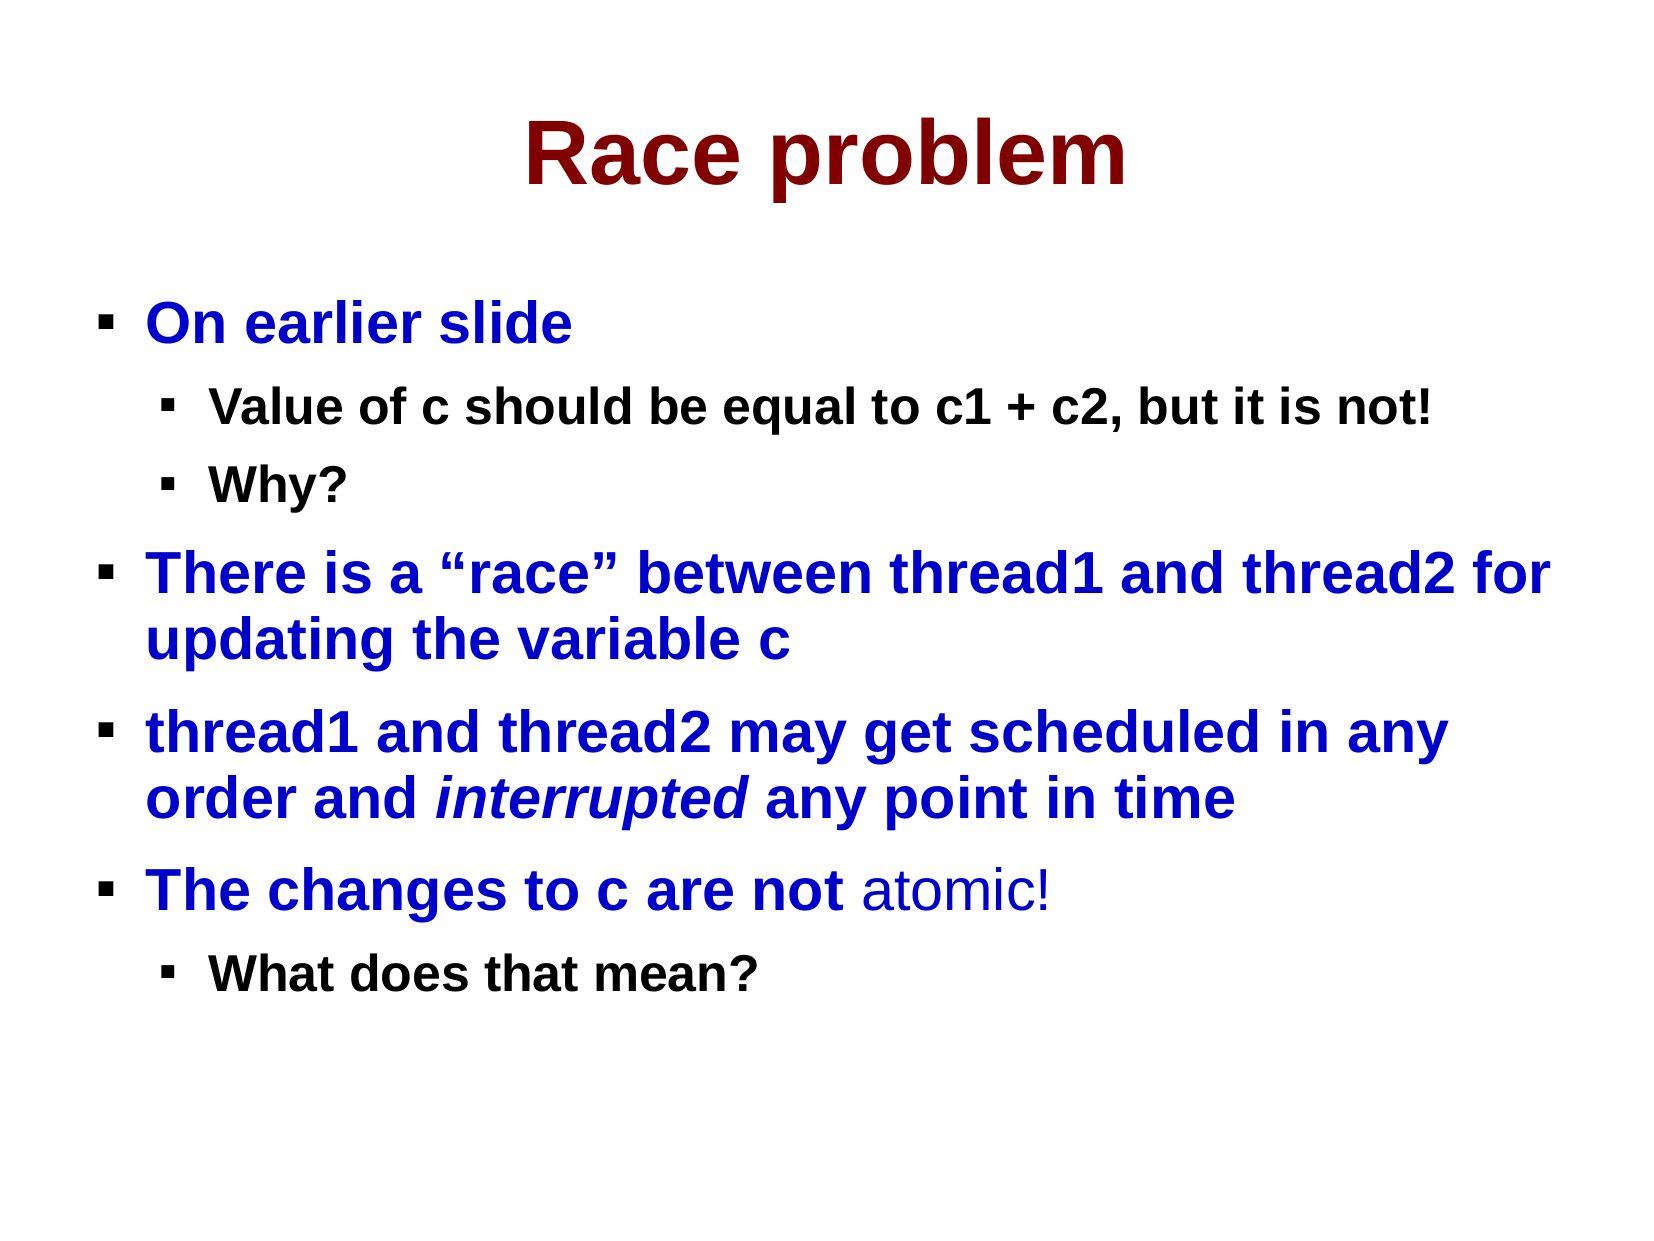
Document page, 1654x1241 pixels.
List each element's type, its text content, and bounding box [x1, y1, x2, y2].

title Race problem [82, 49, 1571, 257]
list On earlier slide Value of c should be equal to c1 + c2, but it is not! Why? There is a “race” between thread1 and thread2 for updating the variable c thread1 and thread2 may get scheduled in any order and interrupted any point in time The changes to c are not atomic! What does that mean? [82, 290, 1571, 1010]
